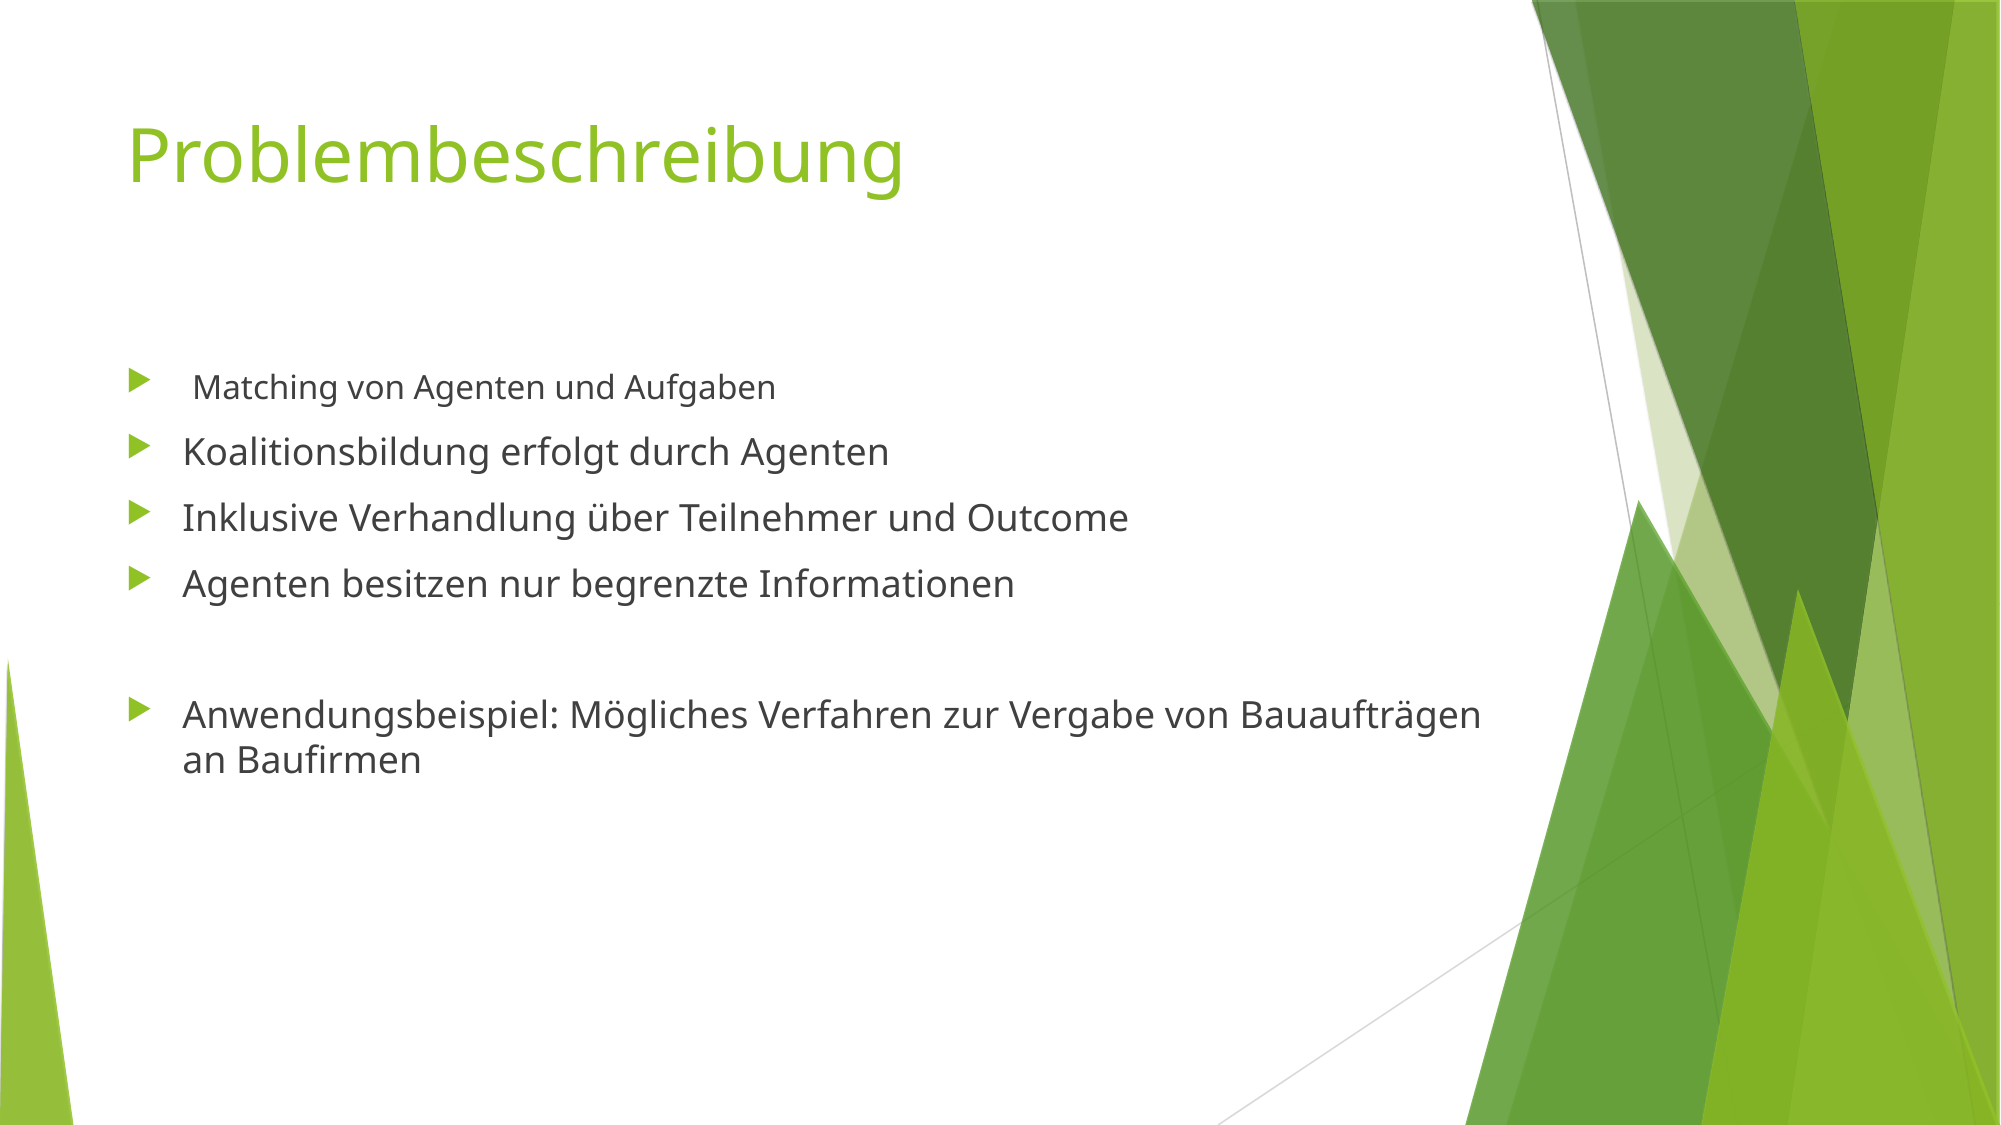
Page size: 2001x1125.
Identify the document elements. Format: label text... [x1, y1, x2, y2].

title Problembeschreibung [111, 99, 1522, 317]
list Matching von Agenten und Aufgaben Koalitionsbildung erfolgt durch Agenten Inklusive Verhandlung über Teilnehmer und Outcome Agenten besitzen nur begrenzte Informationen Anwendungsbeispiel: Mögliches Verfahren zur Vergabe von Bauaufträgen an Baufirmen [111, 354, 1522, 992]
